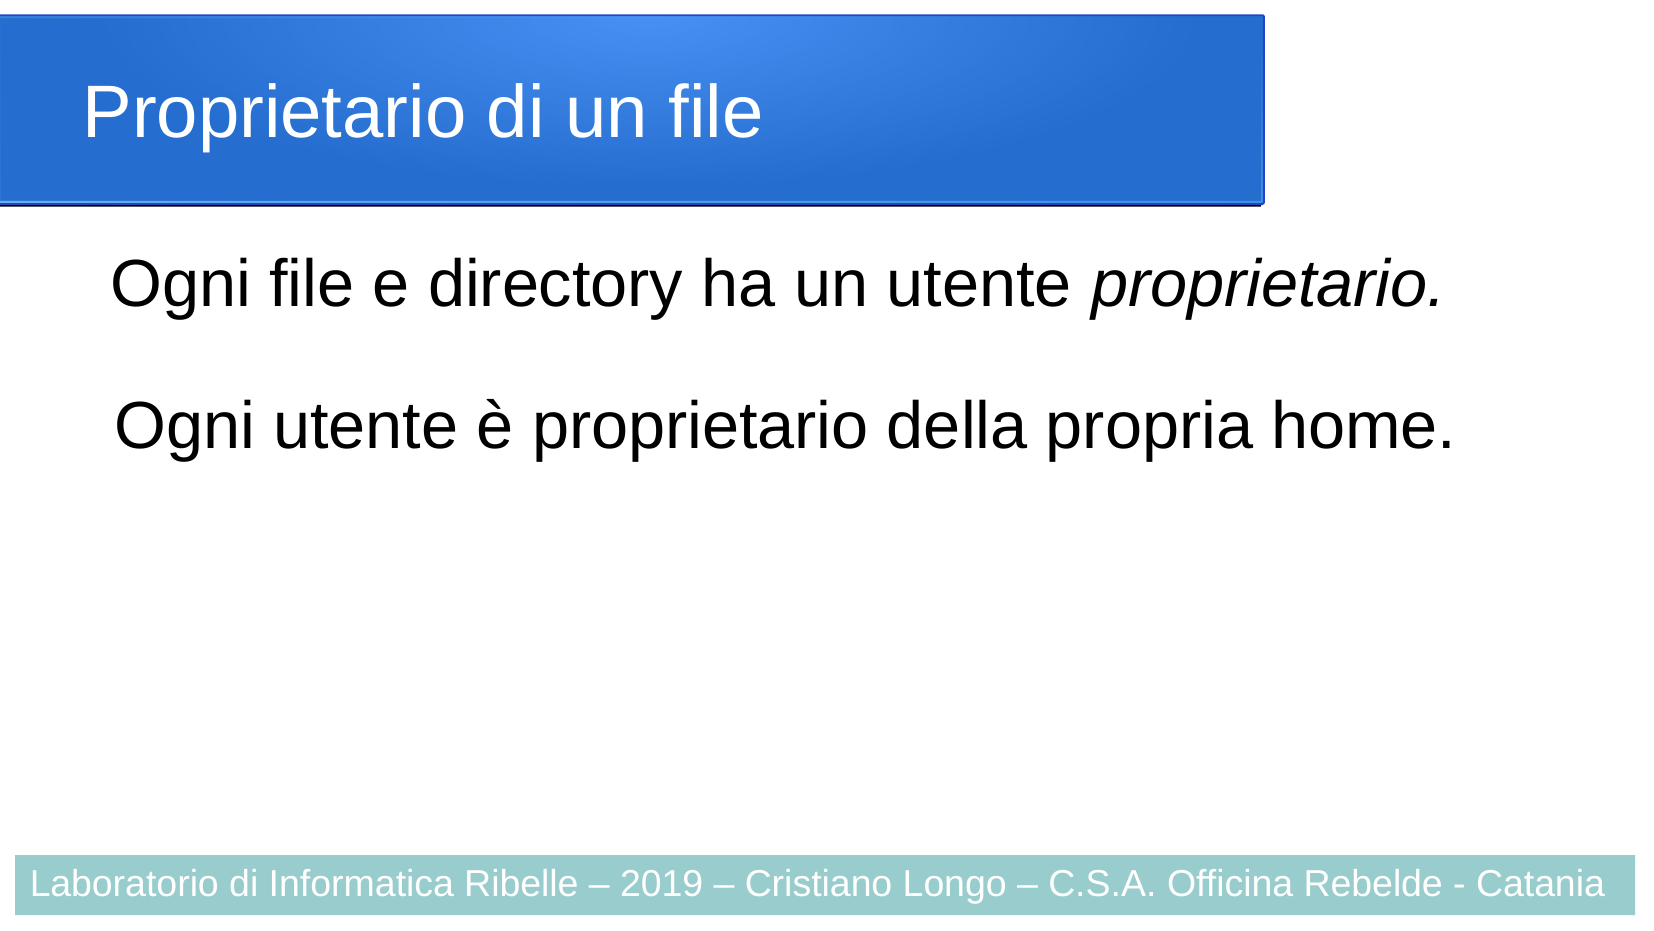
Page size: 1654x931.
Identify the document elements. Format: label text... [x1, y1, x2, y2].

text_box Ogni utente è proprietario della propria home. [58, 345, 1514, 507]
text_box Laboratorio di Informatica Ribelle – 2019 – Cristiano Longo – C.S.A. Officina Rebelde - Catania [15, 855, 1636, 916]
subtitle Ogni file e directory ha un utente proprietario. [60, 237, 1516, 331]
title Proprietario di un file [82, 35, 1235, 189]
